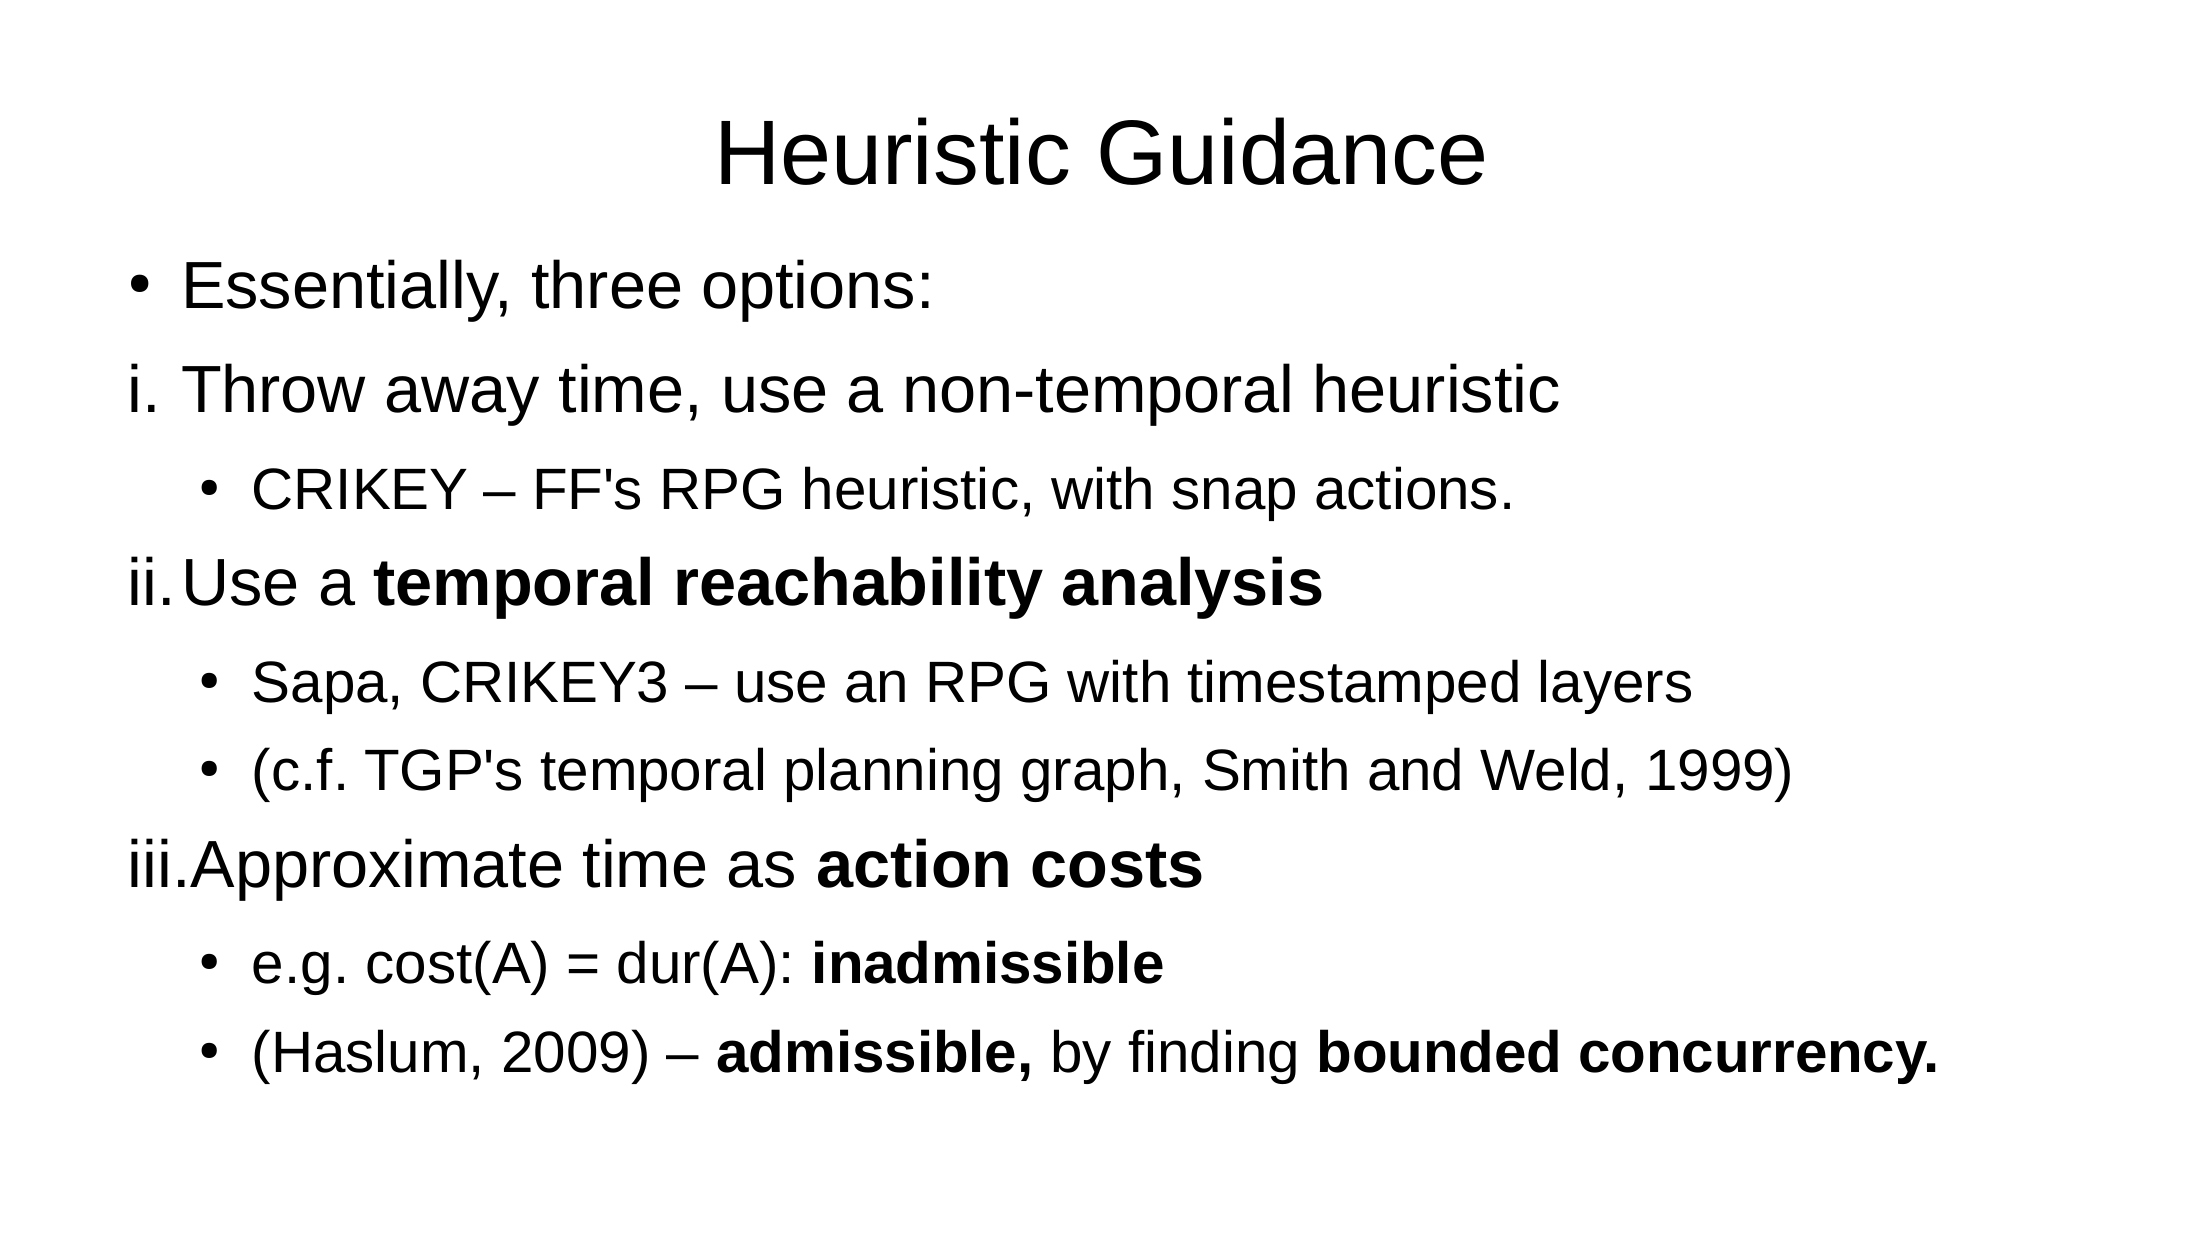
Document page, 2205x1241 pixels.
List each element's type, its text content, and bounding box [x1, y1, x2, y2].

title Heuristic Guidance [110, 49, 2095, 248]
list Essentially, three options: Throw away time, use a non-temporal heuristic CRIKEY – FF's RPG heuristic, with snap actions. Use a temporal reachability analysis Sapa, CRIKEY3 – use an RPG with timestamped layers (c.f. TGP's temporal planning graph, Smith and Weld, 1999) Approximate time as action costs e.g. cost(A) = dur(A): inadmissible (Haslum, 2009) – admissible, by finding bounded concurrency. [110, 248, 2095, 1146]
